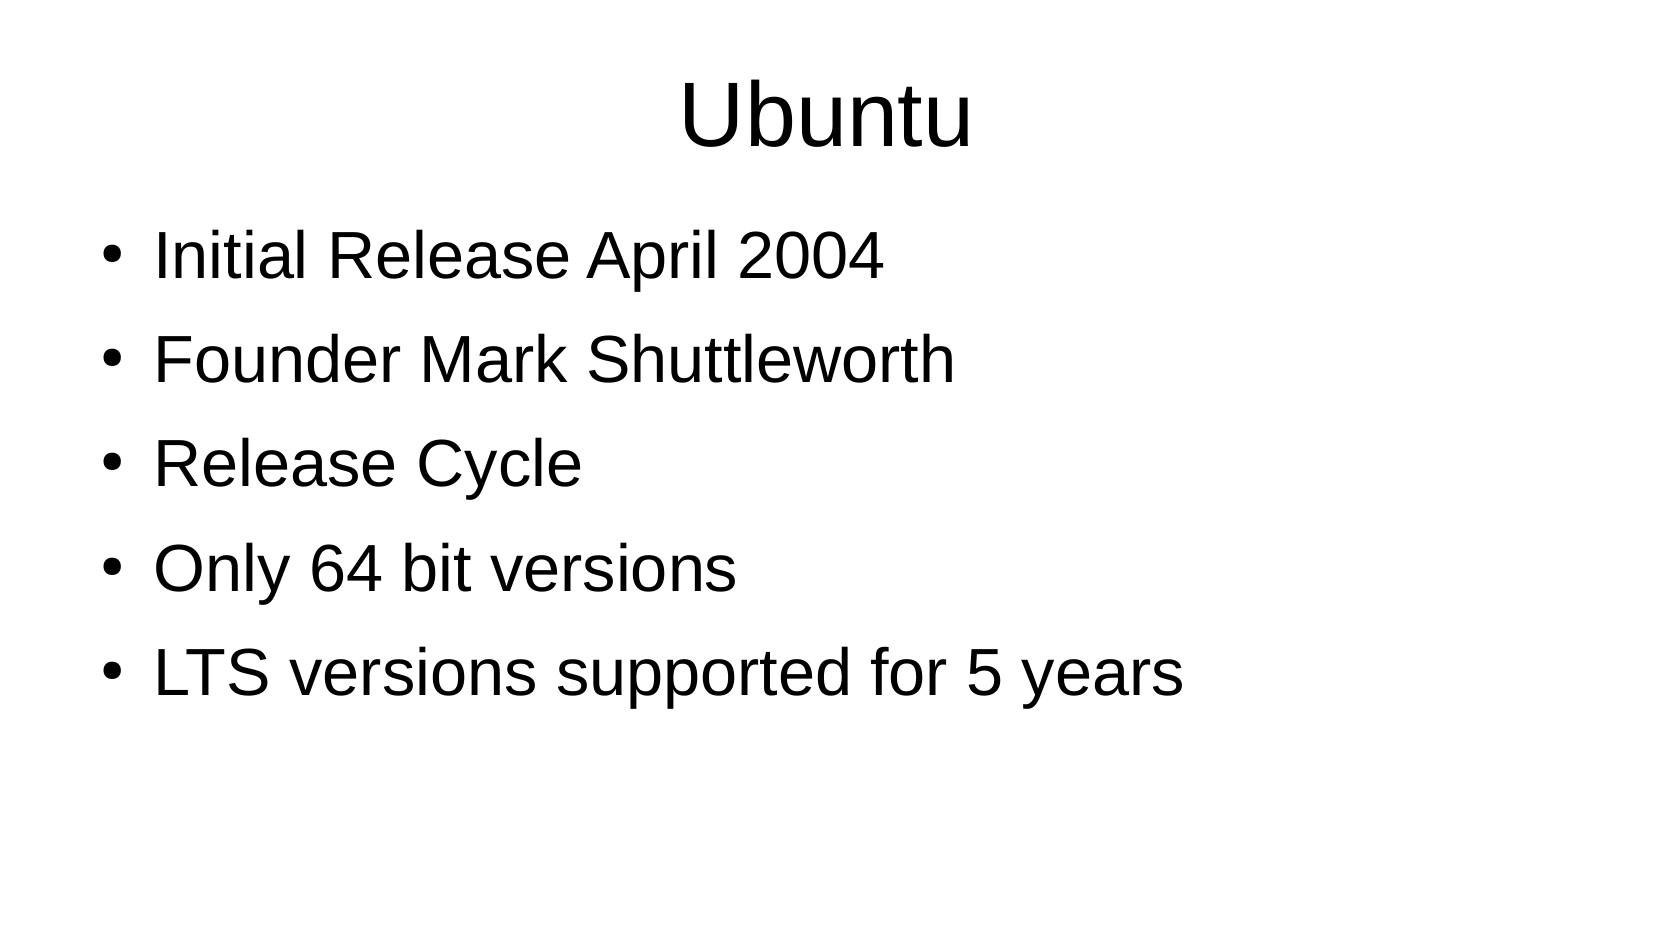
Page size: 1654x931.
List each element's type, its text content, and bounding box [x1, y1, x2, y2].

list Initial Release April 2004 Founder Mark Shuttleworth Release Cycle Only 64 bit versions LTS versions supported for 5 years [82, 217, 1571, 758]
title Ubuntu [82, 37, 1571, 193]
